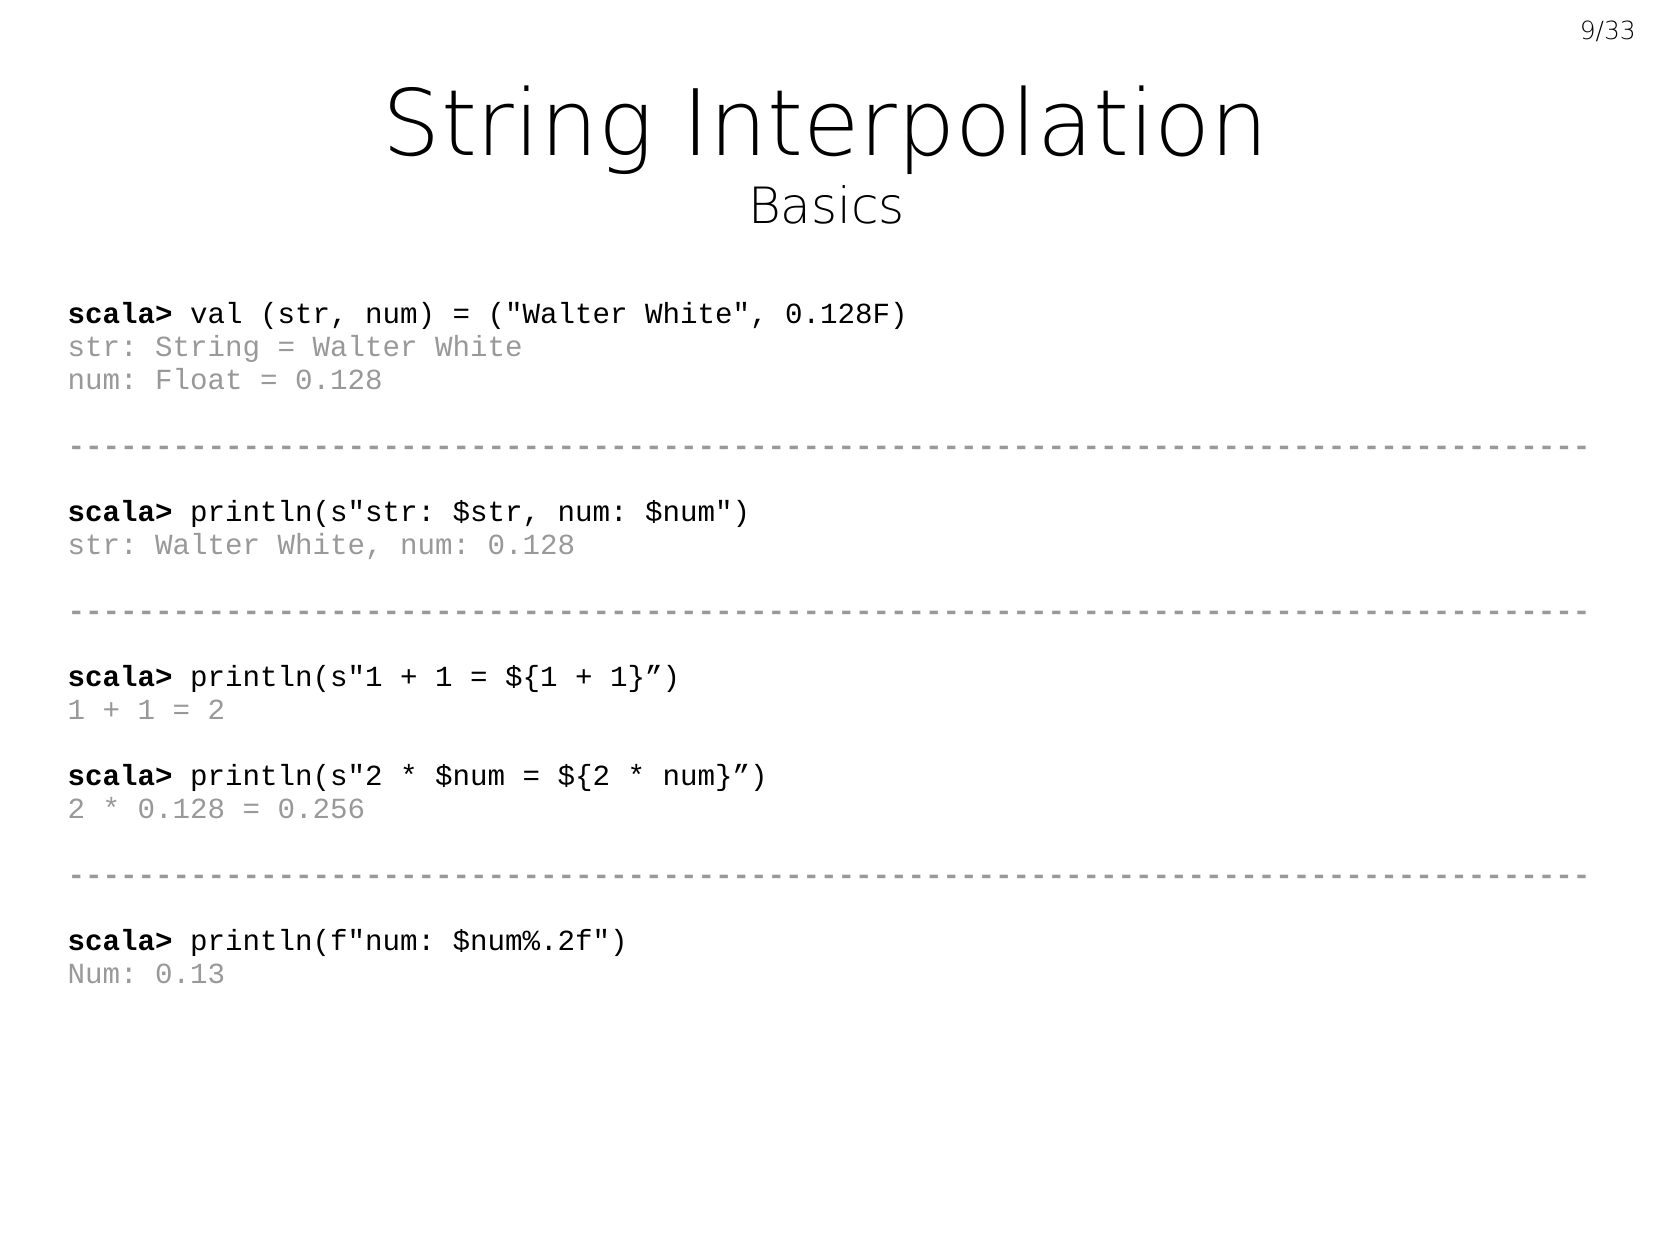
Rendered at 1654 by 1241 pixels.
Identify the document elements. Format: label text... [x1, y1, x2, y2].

title String Interpolation Basics [82, 49, 1571, 257]
text_box [195, 765, 225, 836]
text_box scala> val (str, num) = ("Walter White", 0.128F) str: String = Walter White num: Float = 0.128 --------------------------------------------------------------------------------------- scala> println(s"str: $str, num: $num") str: Walter White, num: 0.128 --------------------------------------------------------------------------------------- scala> println(s"1 + 1 = ${1 + 1}”) 1 + 1 = 2 scala> println(s"2 * $num = ${2 * num}”) 2 * 0.128 = 0.256 --------------------------------------------------------------------------------------- scala> println(f"num: $num%.2f") Num: 0.13 [52, 291, 1621, 1241]
